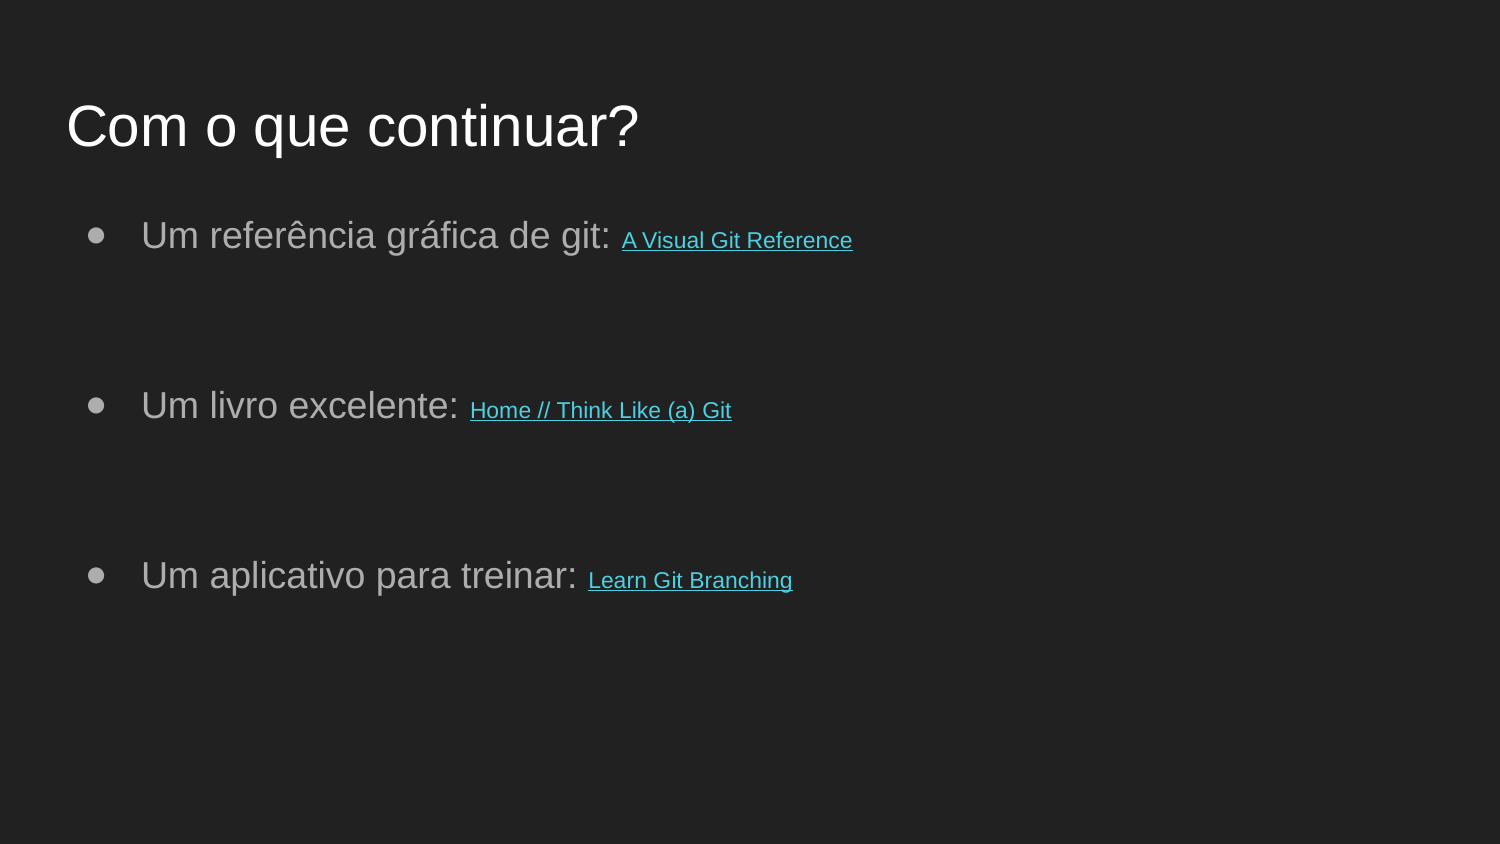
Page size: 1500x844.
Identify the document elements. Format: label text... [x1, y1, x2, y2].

title Com o que continuar? [51, 72, 1449, 167]
list Um referência gráfica de git: A Visual Git Reference Um livro excelente: Home // Think Like (a) Git Um aplicativo para treinar: Learn Git Branching [51, 189, 1449, 750]
